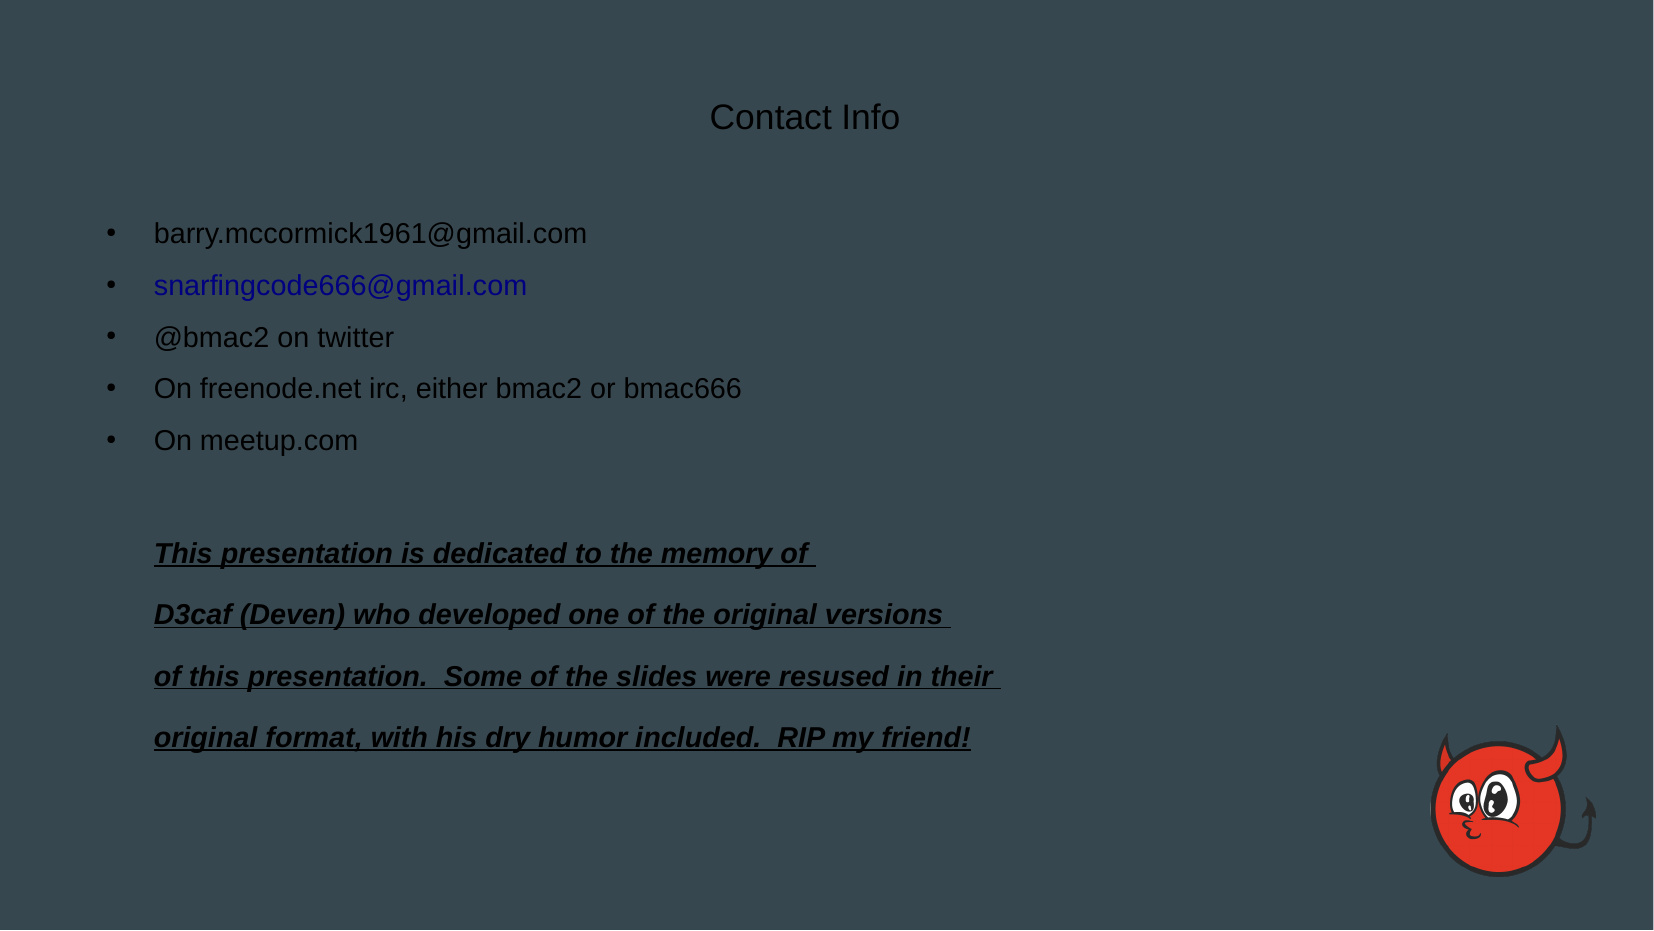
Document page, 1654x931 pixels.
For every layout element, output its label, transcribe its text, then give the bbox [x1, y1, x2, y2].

list barry.mccormick1961@gmail.com snarfingcode666@gmail.com @bmac2 on twitter On freenode.net irc, either bmac2 or bmac666 On meetup.com This presentation is dedicated to the memory of D3caf (Deven) who developed one of the original versions of this presentation. Some of the slides were resused in their original format, with his dry humor included. RIP my friend! [90, 217, 1579, 757]
picture [1427, 717, 1598, 888]
title Contact Info [95, 39, 1516, 196]
